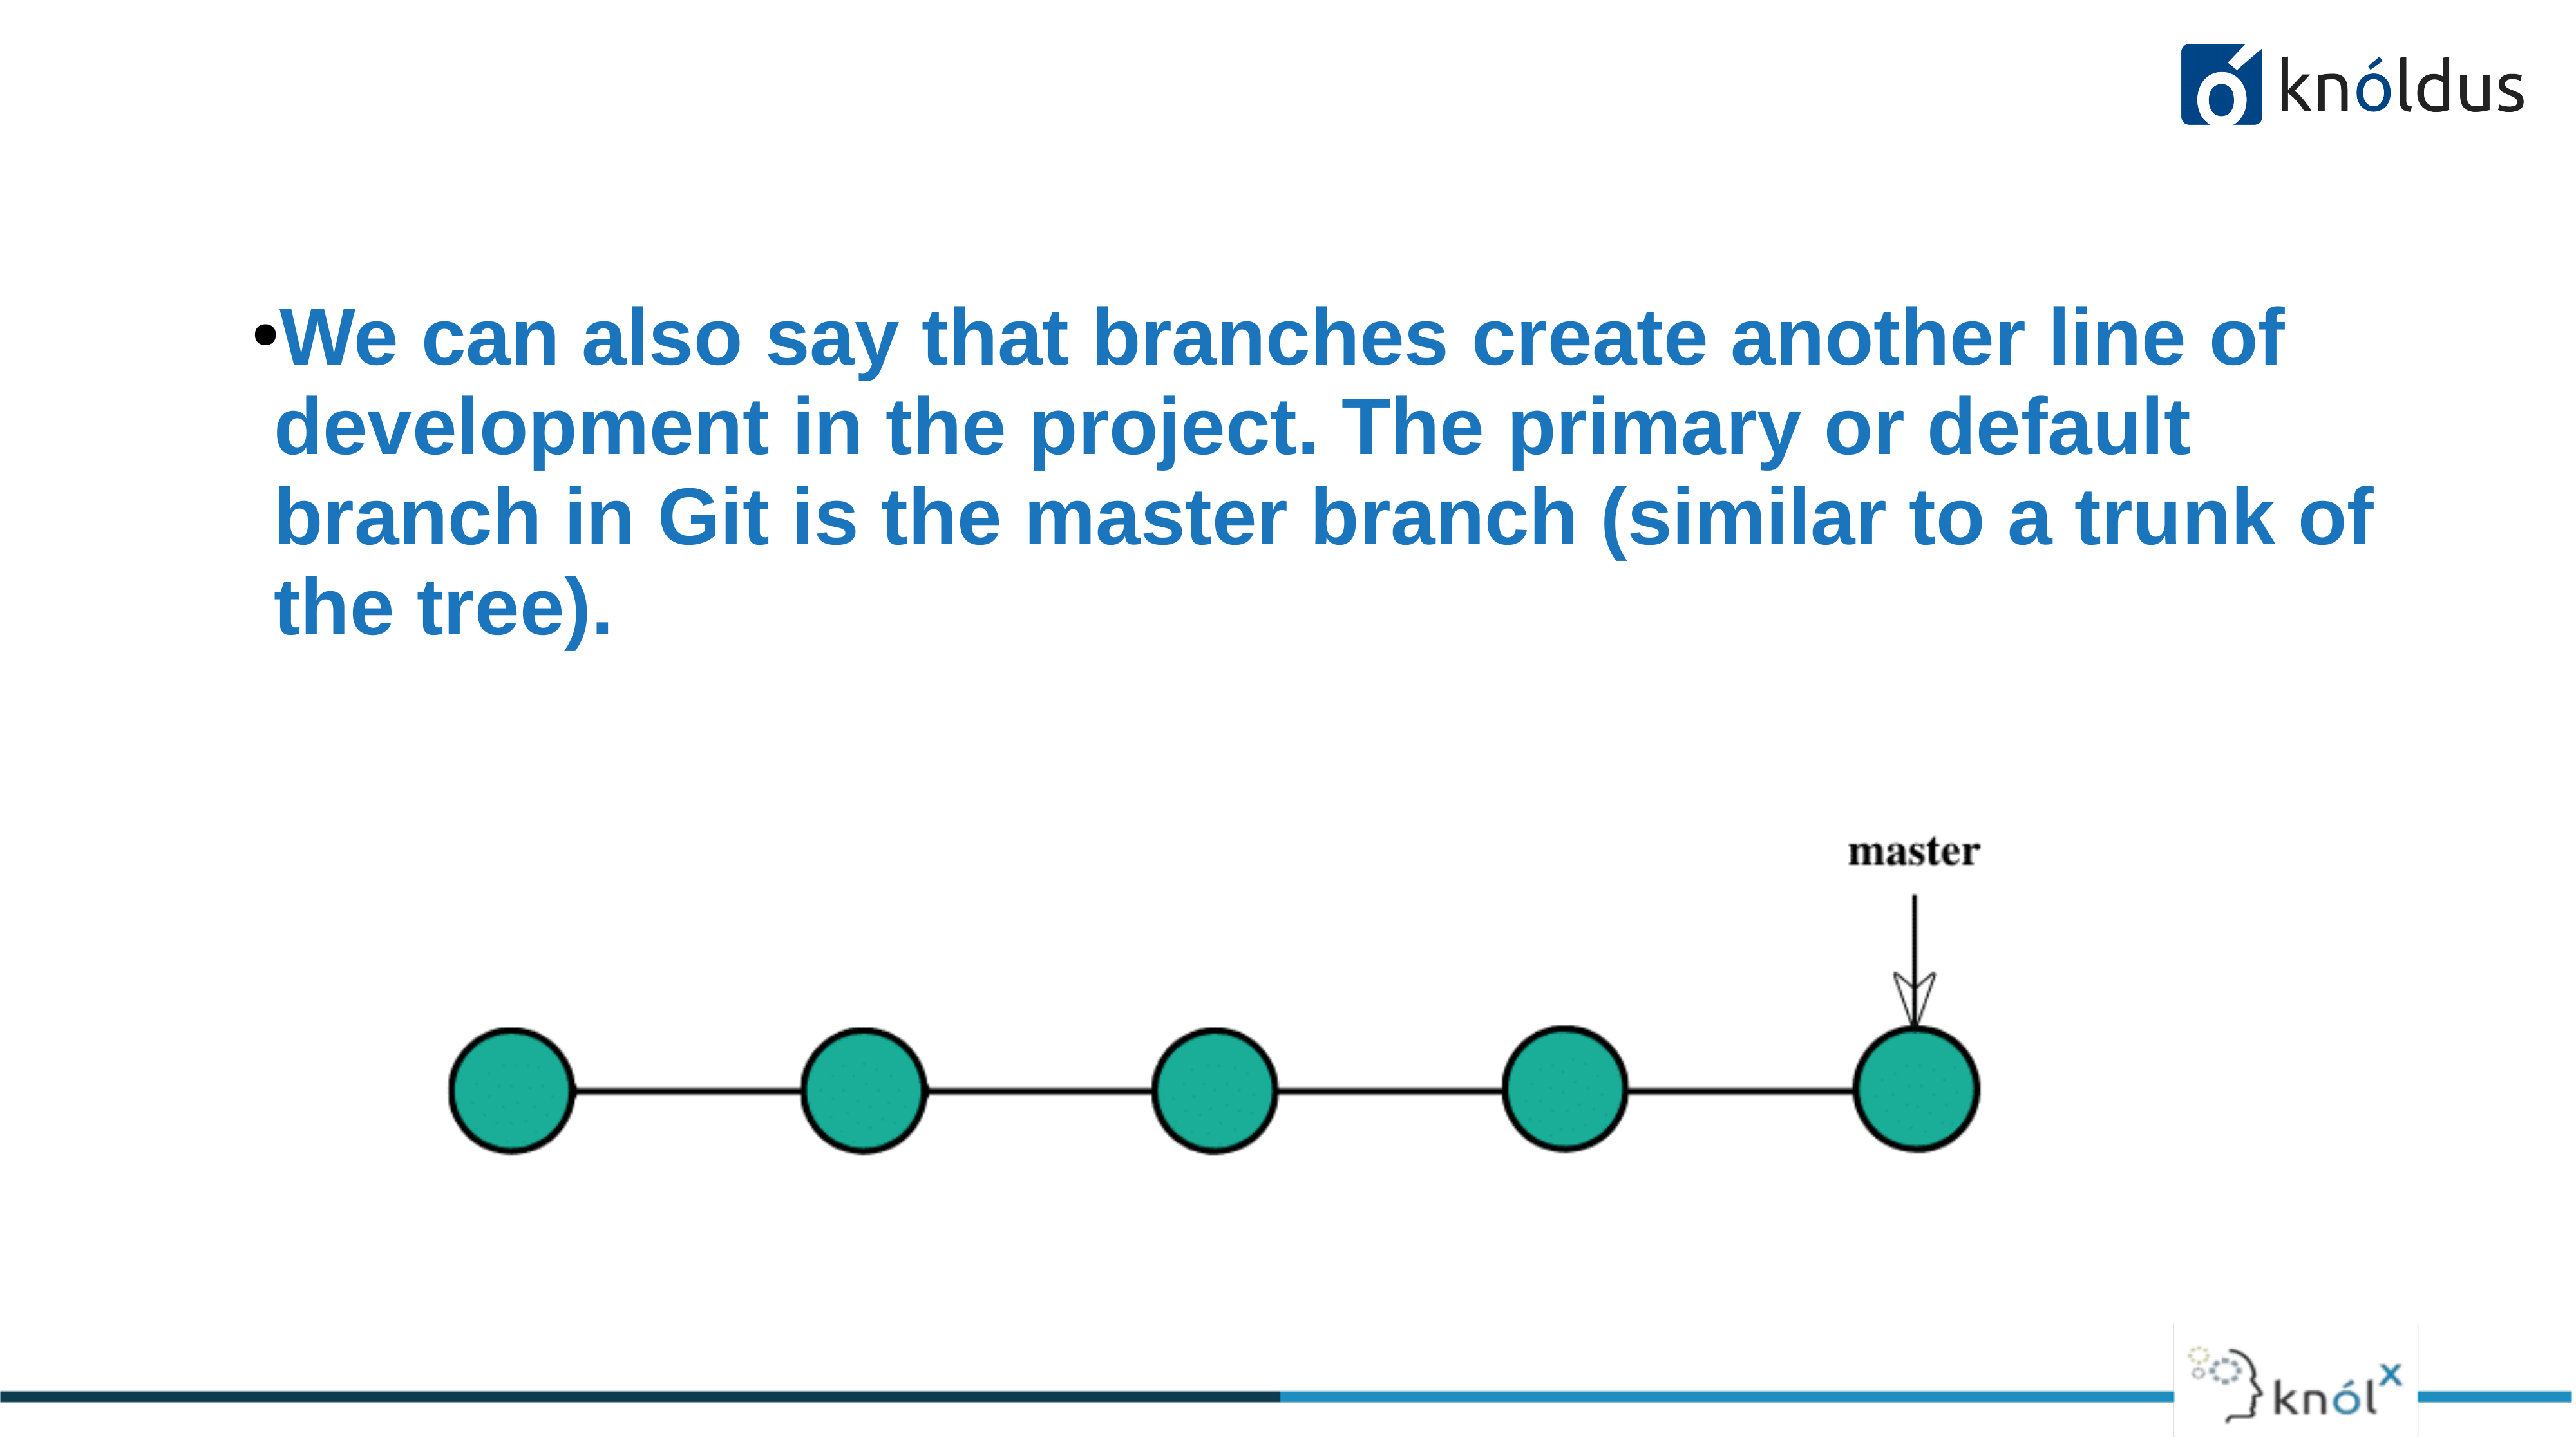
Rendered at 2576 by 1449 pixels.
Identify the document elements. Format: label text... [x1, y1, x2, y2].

title We can also say that branches create another line of development in the project. The primary or default branch in Git is the master branch (similar to a trunk of the tree). [251, 236, 2419, 708]
picture [2181, 44, 2524, 125]
picture [0, 703, 2572, 1437]
